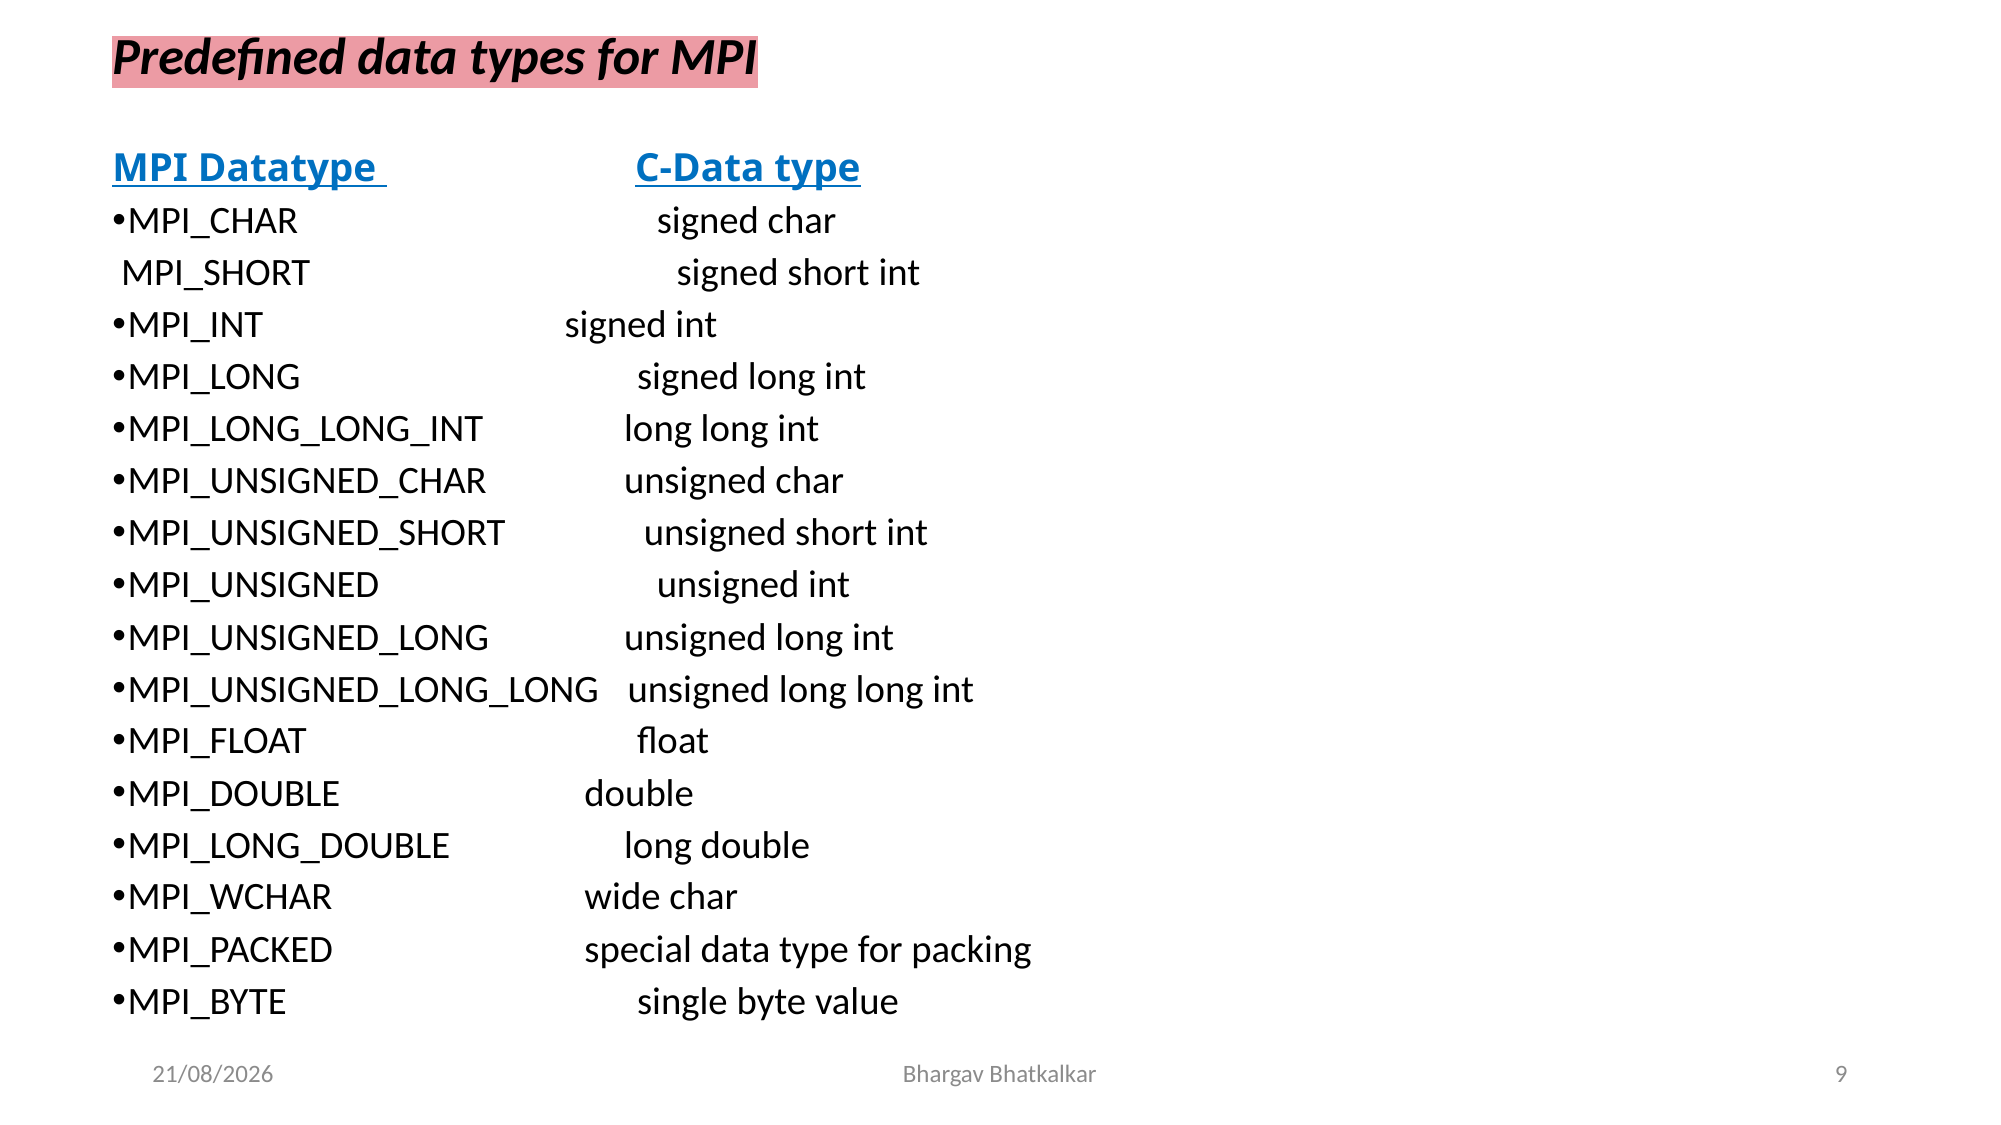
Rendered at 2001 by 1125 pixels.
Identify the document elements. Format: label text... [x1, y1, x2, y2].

slide_number 25/02/2021 [137, 1042, 588, 1103]
slide_number <number> [1412, 1042, 1863, 1103]
footer Bhargav Bhatkalkar [662, 1042, 1338, 1103]
list Predefined data types for MPI MPI Datatype C-Data type MPI_CHAR signed char MPI_SHORT signed short int MPI_INT signed int MPI_LONG signed long int MPI_LONG_LONG_INT long long int MPI_UNSIGNED_CHAR unsigned char MPI_UNSIGNED_SHORT unsigned short int MPI_UNSIGNED unsigned int MPI_UNSIGNED_LONG unsigned long int MPI_UNSIGNED_LONG_LONG unsigned long long int MPI_FLOAT float MPI_DOUBLE double MPI_LONG_DOUBLE long double MPI_WCHAR wide char MPI_PACKED special data type for packing MPI_BYTE single byte value [97, 22, 1903, 1043]
